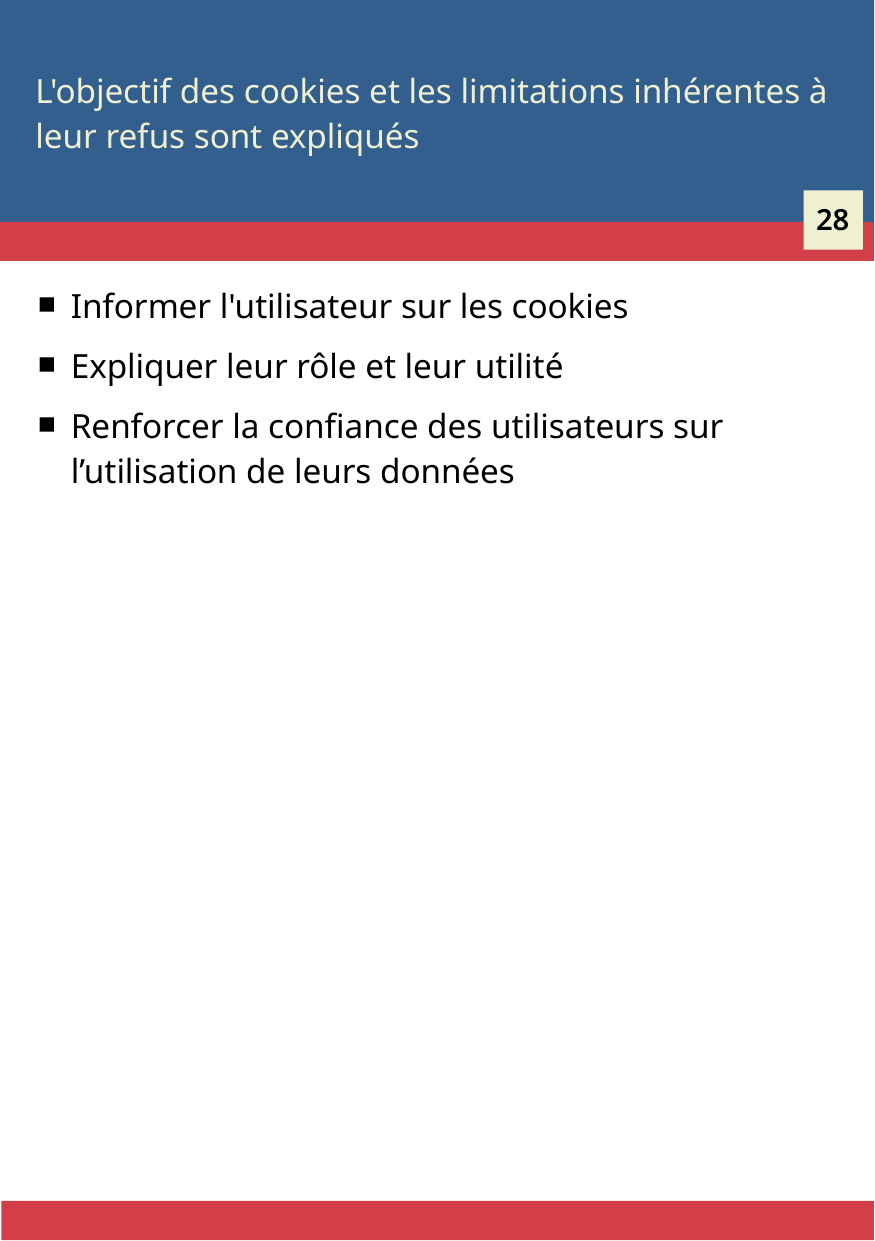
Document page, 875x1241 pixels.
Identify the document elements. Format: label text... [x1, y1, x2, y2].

list Informer l'utilisateur sur les cookies Expliquer leur rôle et leur utilité Renforcer la confiance des utilisateurs sur l’utilisation de leurs données [23, 283, 839, 1111]
title L'objectif des cookies et les limitations inhérentes à leur refus sont expliqués [35, 13, 839, 213]
text_box 28 [803, 188, 863, 249]
